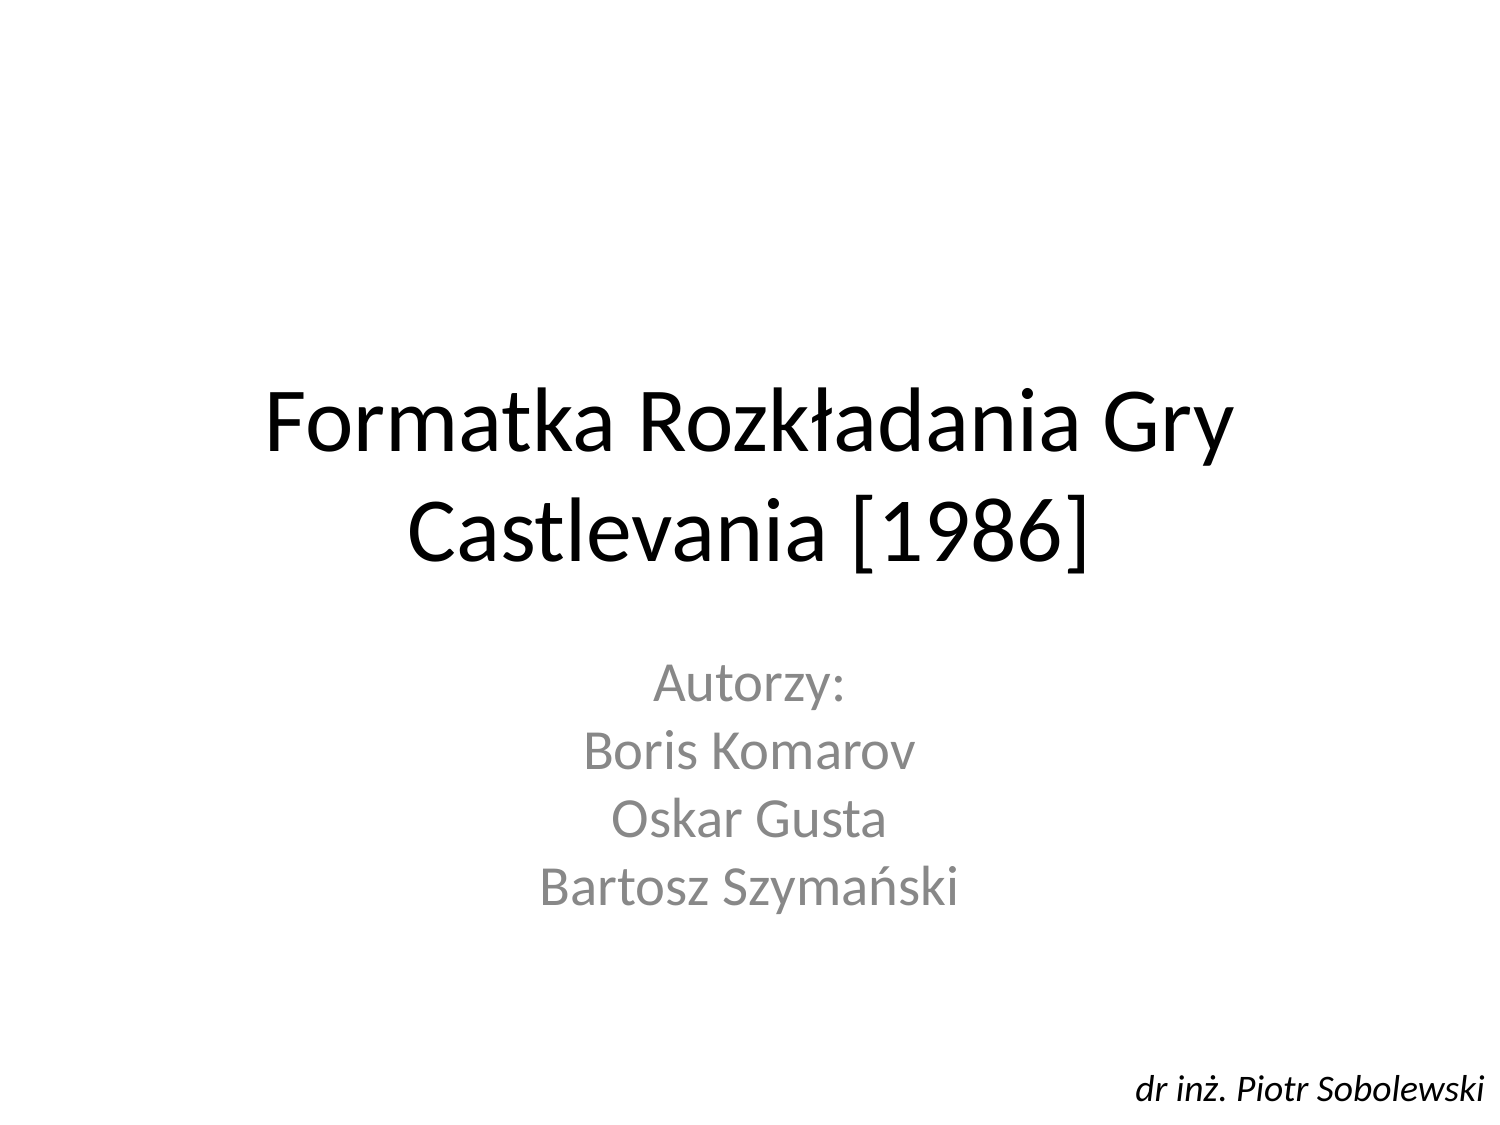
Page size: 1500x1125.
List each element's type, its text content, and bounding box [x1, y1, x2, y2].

text_box dr inż. Piotr Sobolewski [823, 1049, 1500, 1125]
subtitle Autorzy: Boris Komarov Oskar Gusta Bartosz Szymański [225, 637, 1275, 925]
title Formatka Rozkładania Gry Castlevania [1986] [112, 349, 1388, 591]
